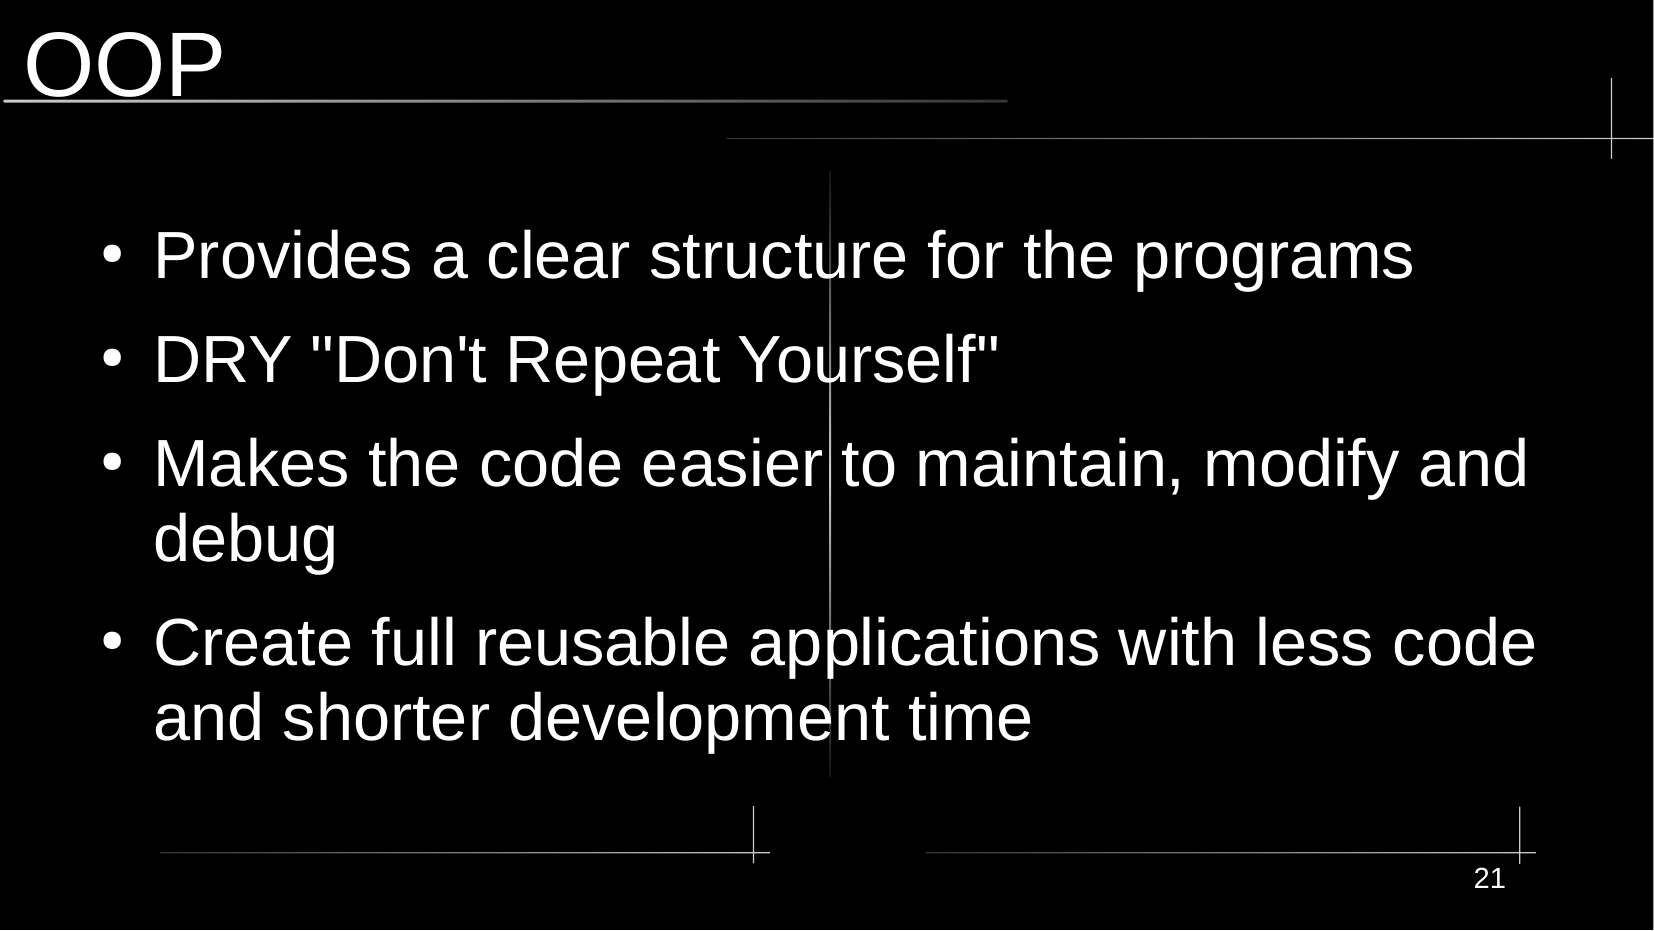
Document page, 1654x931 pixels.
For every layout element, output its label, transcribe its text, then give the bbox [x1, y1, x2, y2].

title OOP [23, 11, 1589, 119]
list Provides a clear structure for the programs DRY "Don't Repeat Yourself" Makes the code easier to maintain, modify and debug Create full reusable applications with less code and shorter development time [82, 217, 1571, 758]
